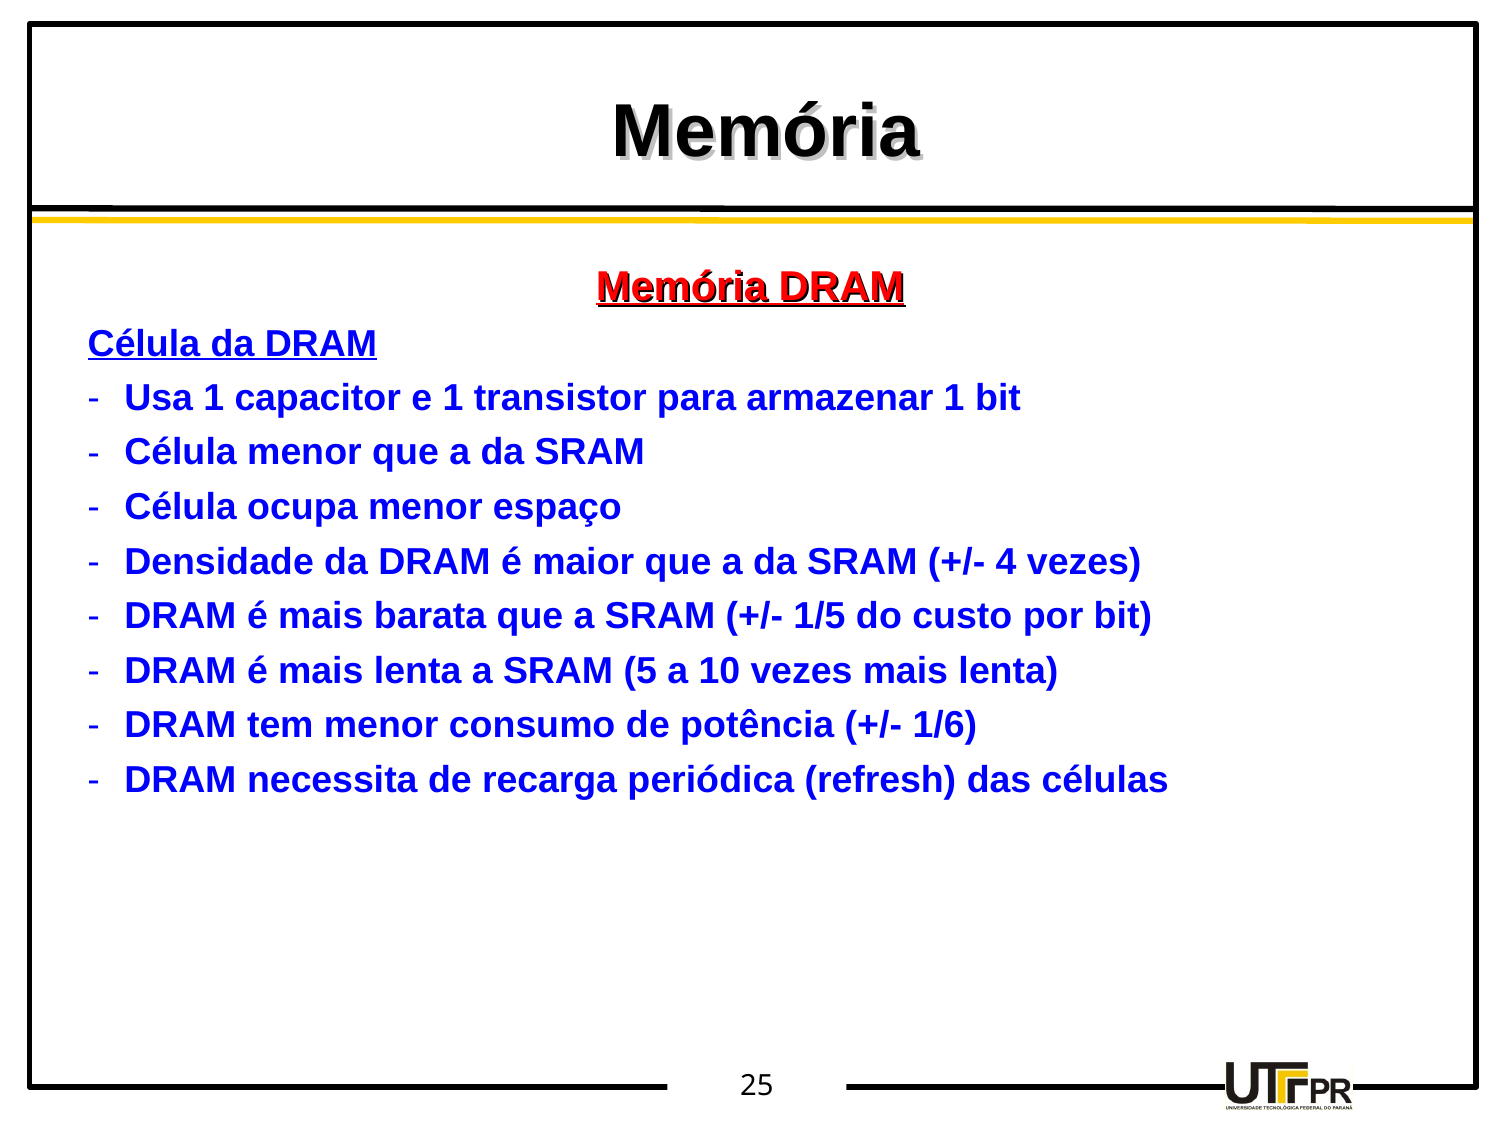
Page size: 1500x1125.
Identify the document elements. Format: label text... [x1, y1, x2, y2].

picture [1225, 1062, 1353, 1110]
list Memória DRAM Célula da DRAM Usa 1 capacitor e 1 transistor para armazenar 1 bit Célula menor que a da SRAM Célula ocupa menor espaço Densidade da DRAM é maior que a da SRAM (+/- 4 vezes) DRAM é mais barata que a SRAM (+/- 1/5 do custo por bit) DRAM é mais lenta a SRAM (5 a 10 vezes mais lenta) DRAM tem menor consumo de potência (+/- 1/6) DRAM necessita de recarga periódica (refresh) das células [72, 257, 1428, 1027]
text_box Memória [29, 29, 1477, 207]
